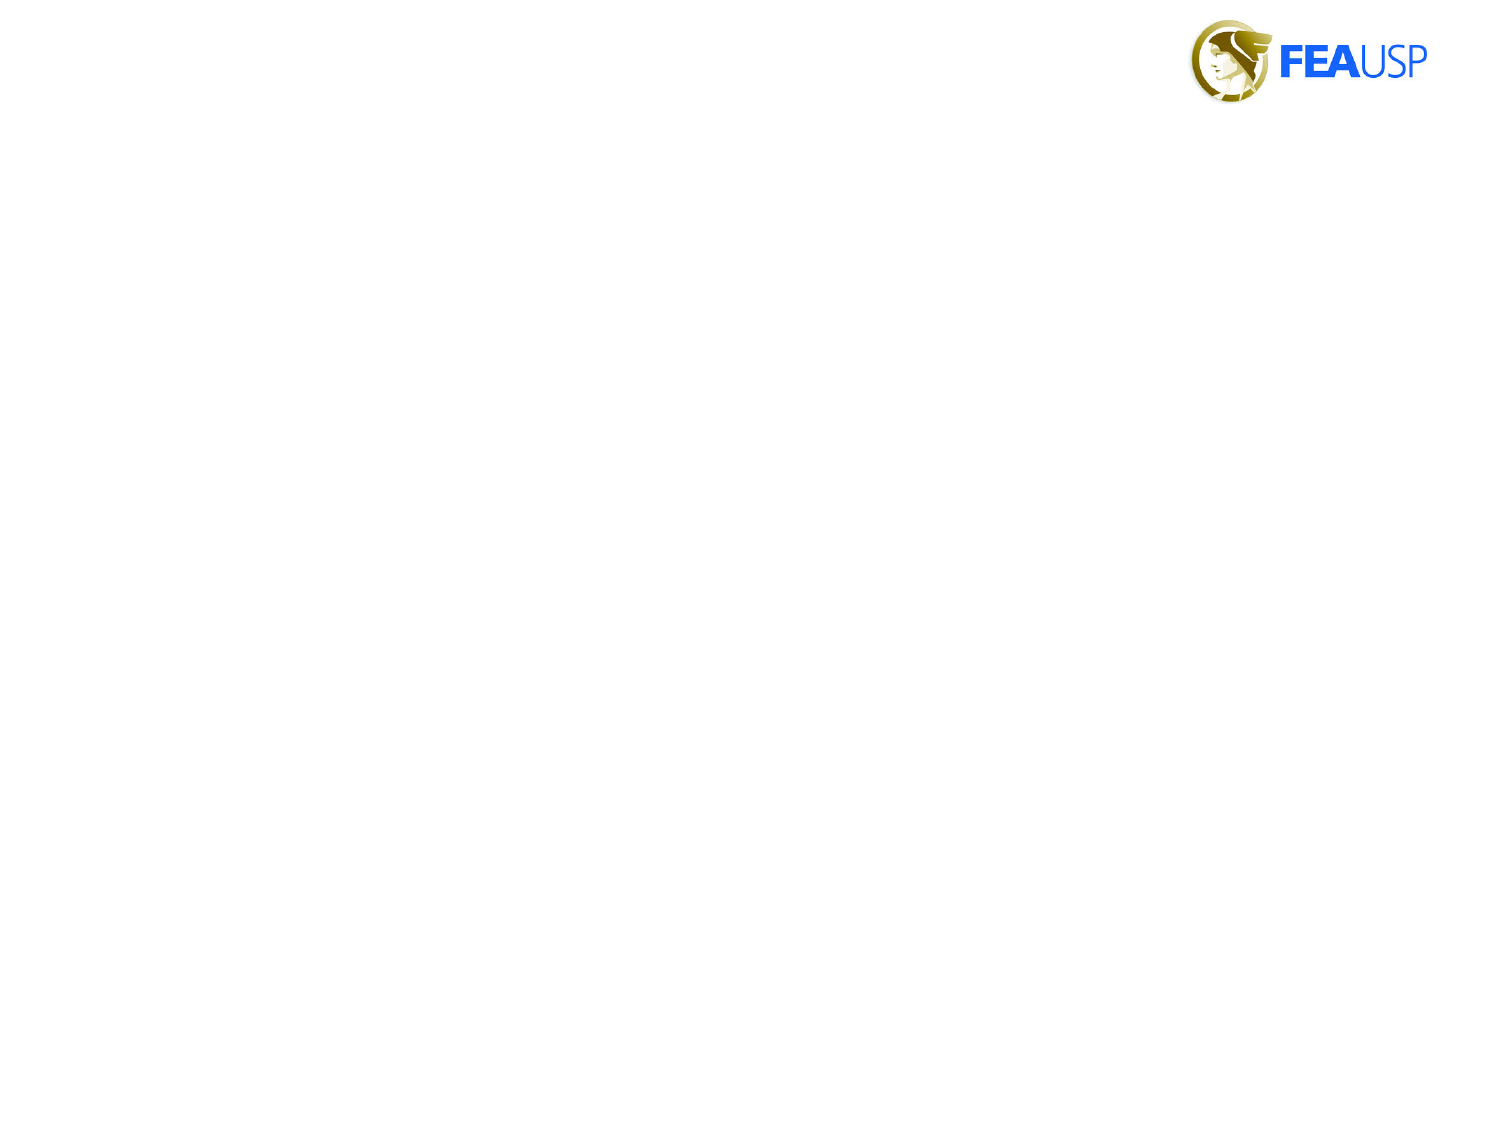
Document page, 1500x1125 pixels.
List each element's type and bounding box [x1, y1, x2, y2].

picture [1187, 19, 1427, 105]
